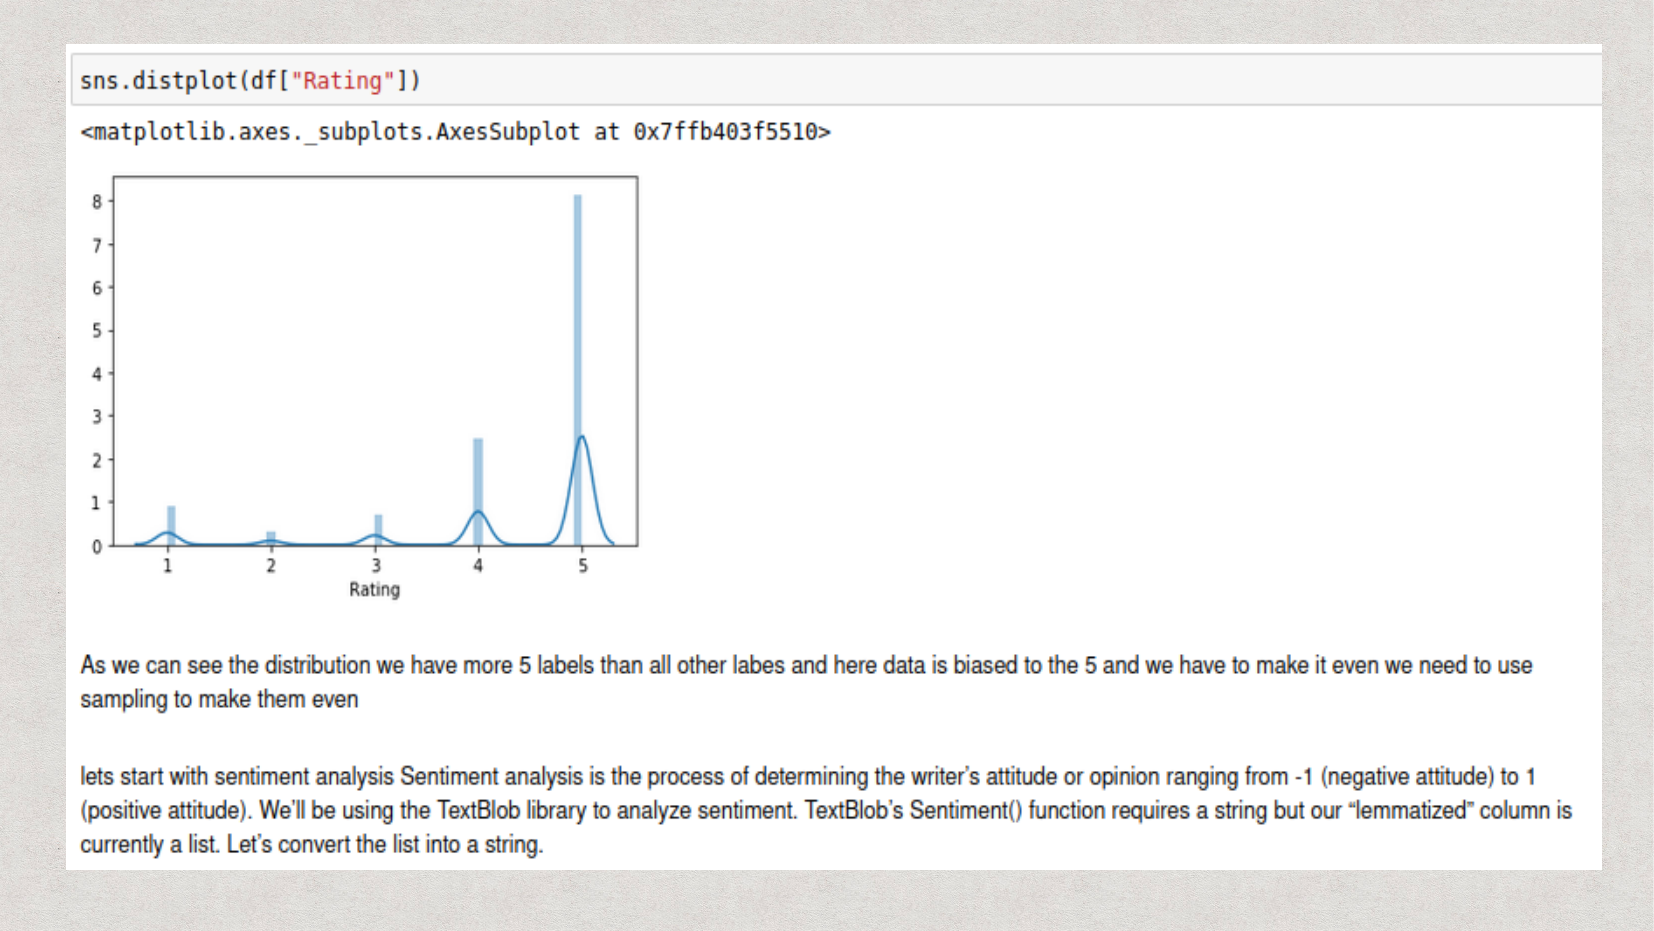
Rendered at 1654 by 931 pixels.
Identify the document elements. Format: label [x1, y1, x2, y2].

picture [0, 0, 1654, 931]
list [15, 15, 1636, 931]
picture [66, 44, 1602, 871]
